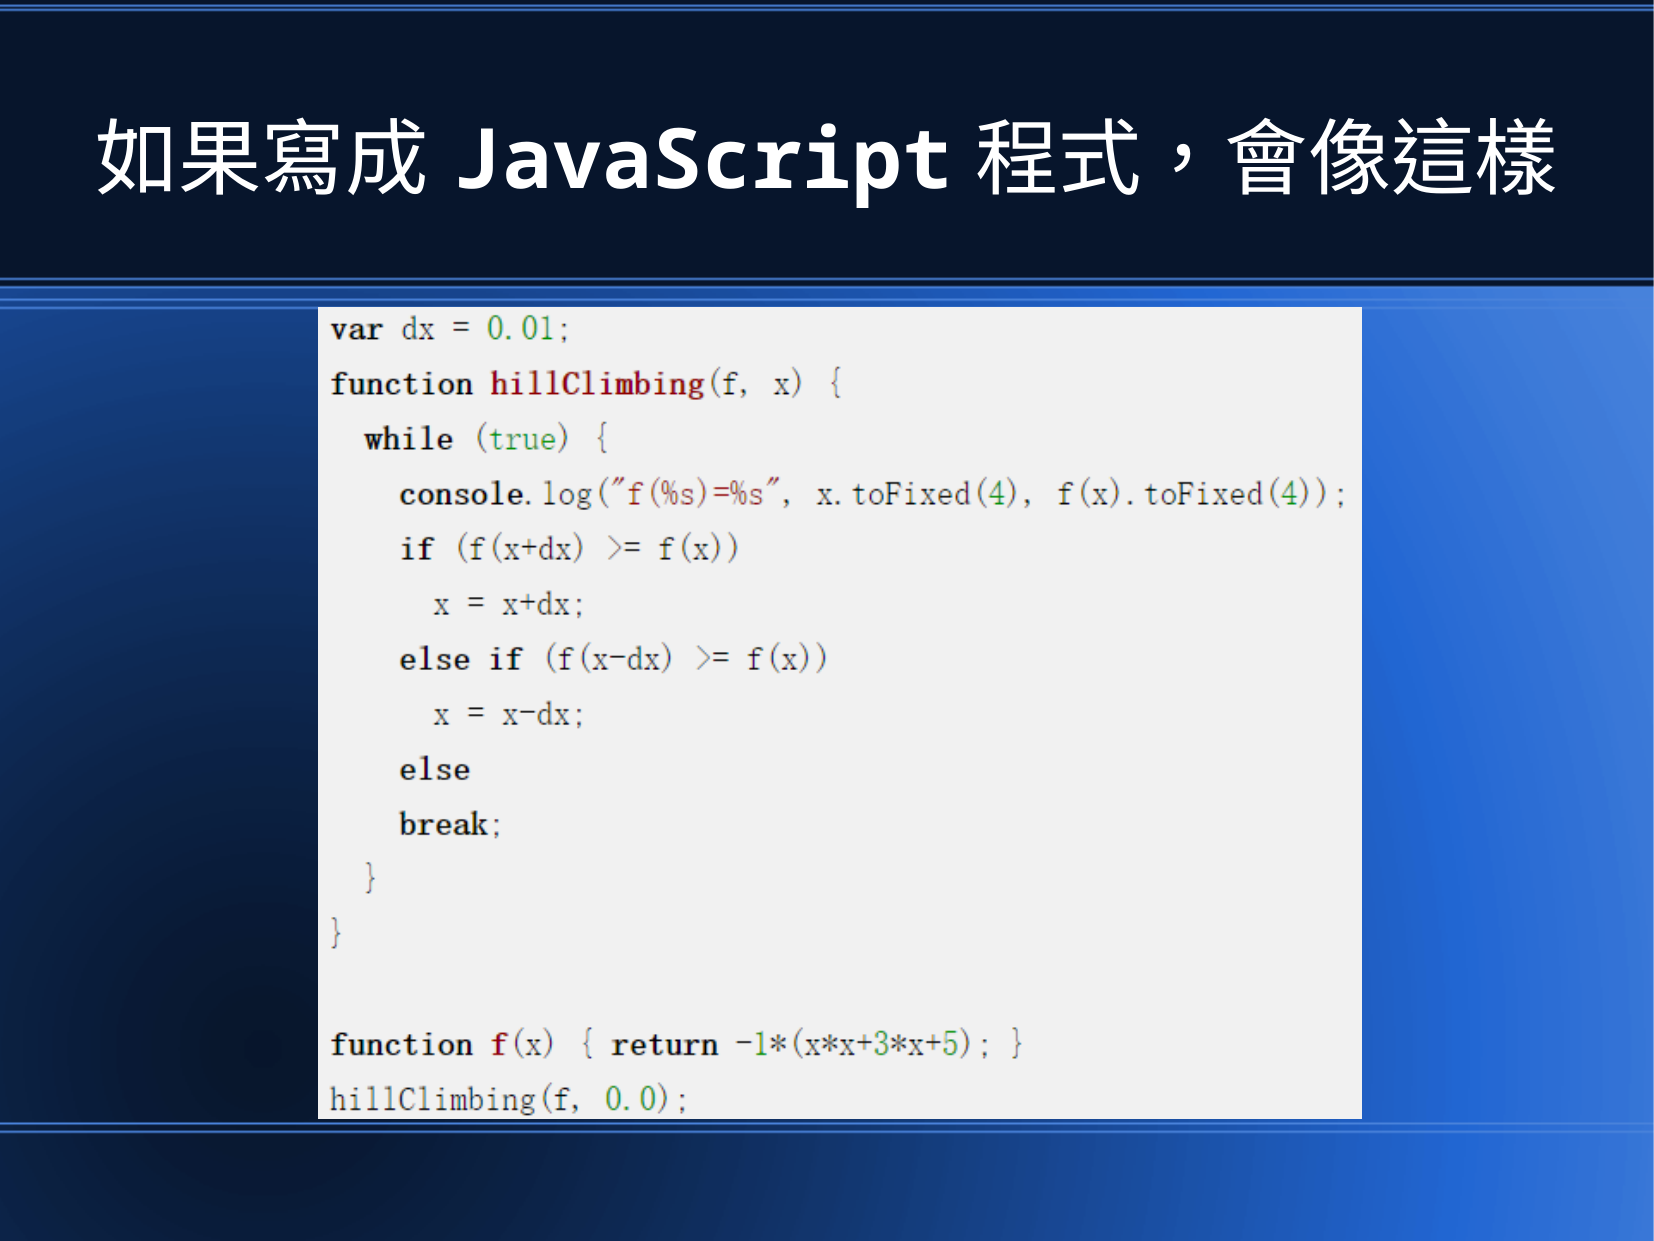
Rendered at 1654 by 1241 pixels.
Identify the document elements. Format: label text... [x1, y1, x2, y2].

picture [0, 0, 1654, 1241]
title 如果寫成JavaScript程式，會像這樣 [82, 49, 1571, 257]
